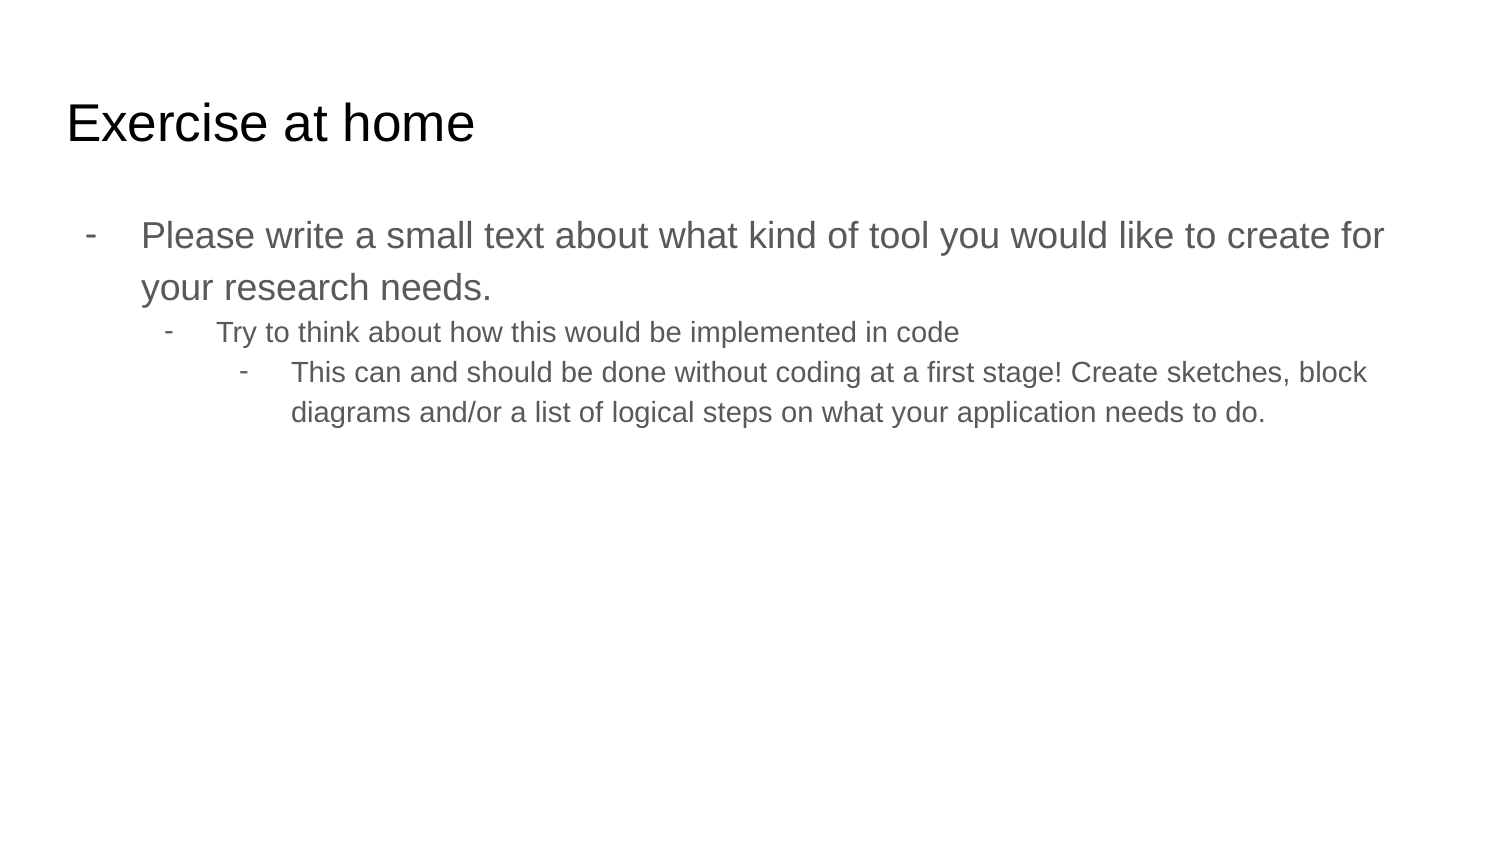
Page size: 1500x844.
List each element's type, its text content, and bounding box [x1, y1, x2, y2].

title Exercise at home [51, 72, 1449, 167]
list Please write a small text about what kind of tool you would like to create for your research needs. Try to think about how this would be implemented in code This can and should be done without coding at a first stage! Create sketches, block diagrams and/or a list of logical steps on what your application needs to do. [51, 189, 1449, 750]
